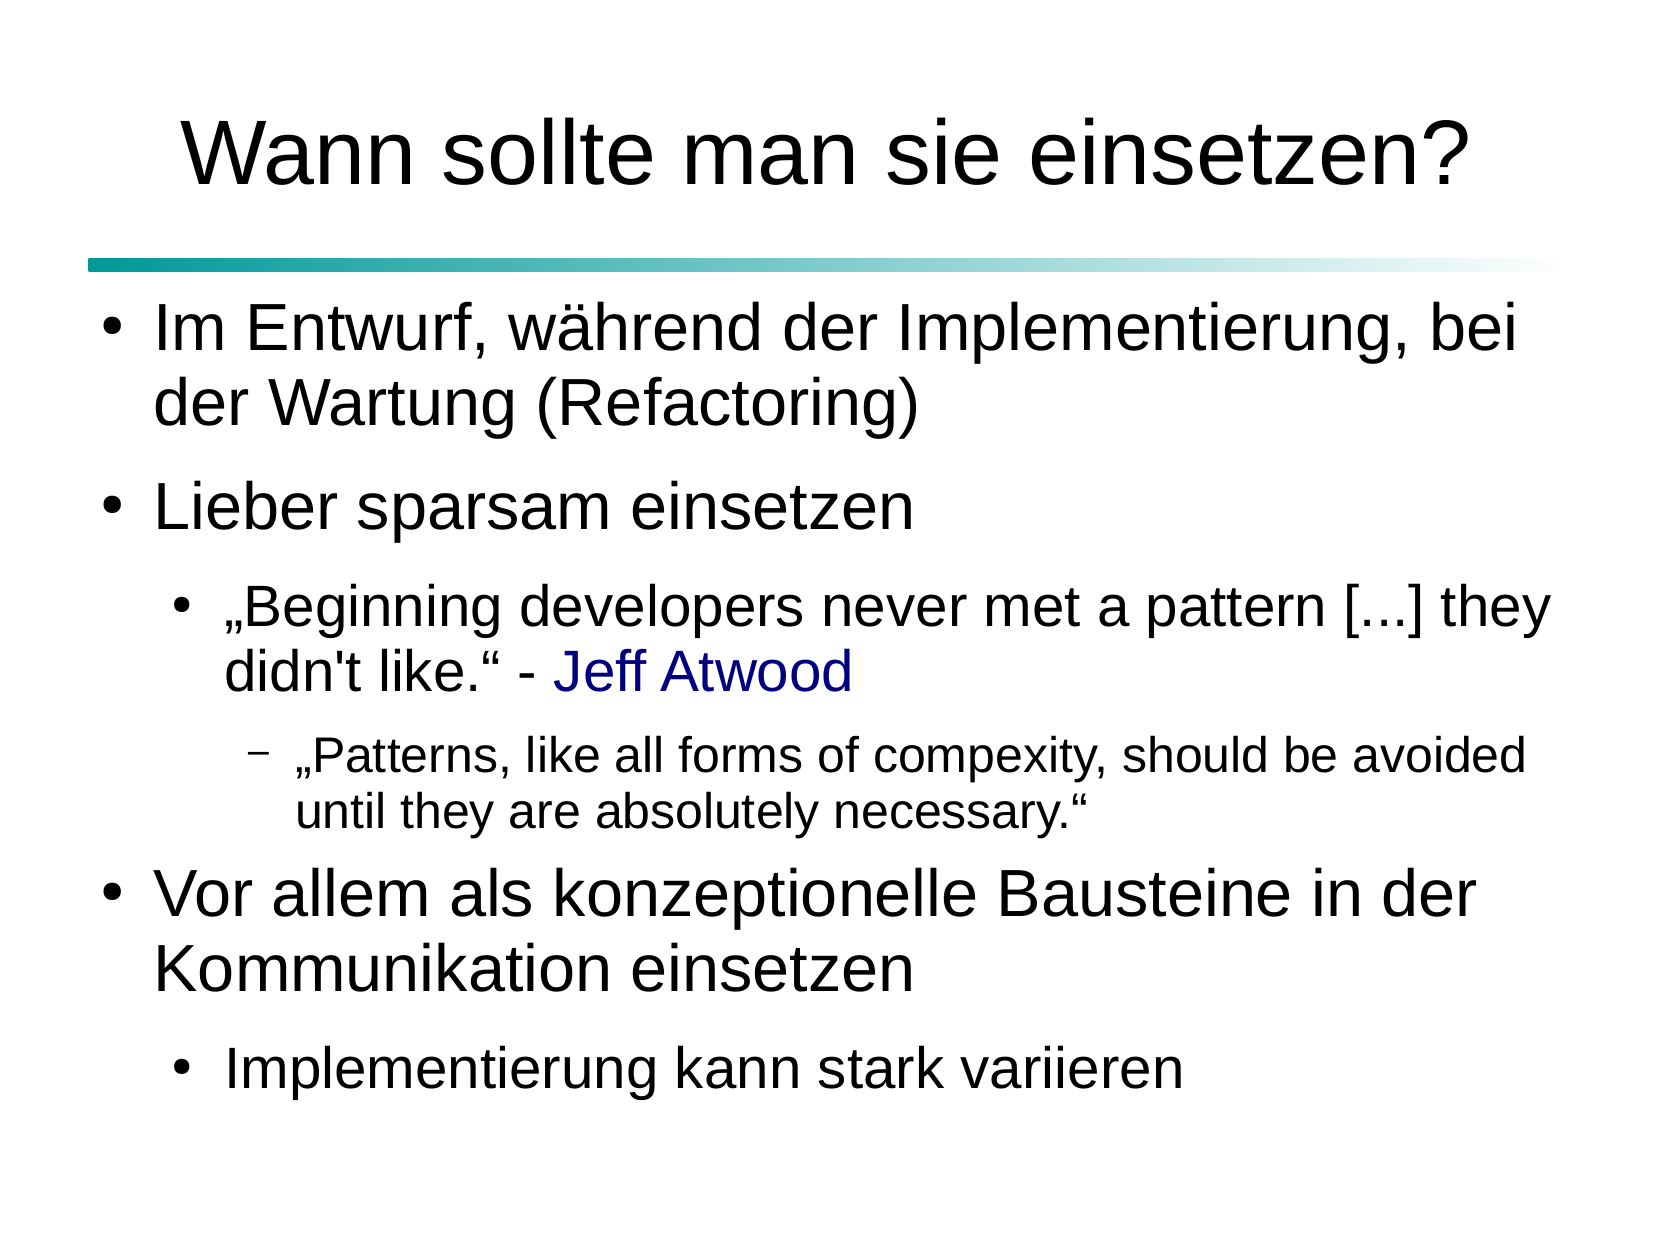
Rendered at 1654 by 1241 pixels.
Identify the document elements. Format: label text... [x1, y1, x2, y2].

list Im Entwurf, während der Implementierung, bei der Wartung (Refactoring) Lieber sparsam einsetzen „Beginning developers never met a pattern [...] they didn't like.“ - Jeff Atwood „Patterns, like all forms of compexity, should be avoided until they are absolutely necessary.“ Vor allem als konzeptionelle Bausteine in der Kommunikation einsetzen Implementierung kann stark variieren [82, 290, 1571, 1199]
title Wann sollte man sie einsetzen? [82, 49, 1571, 257]
